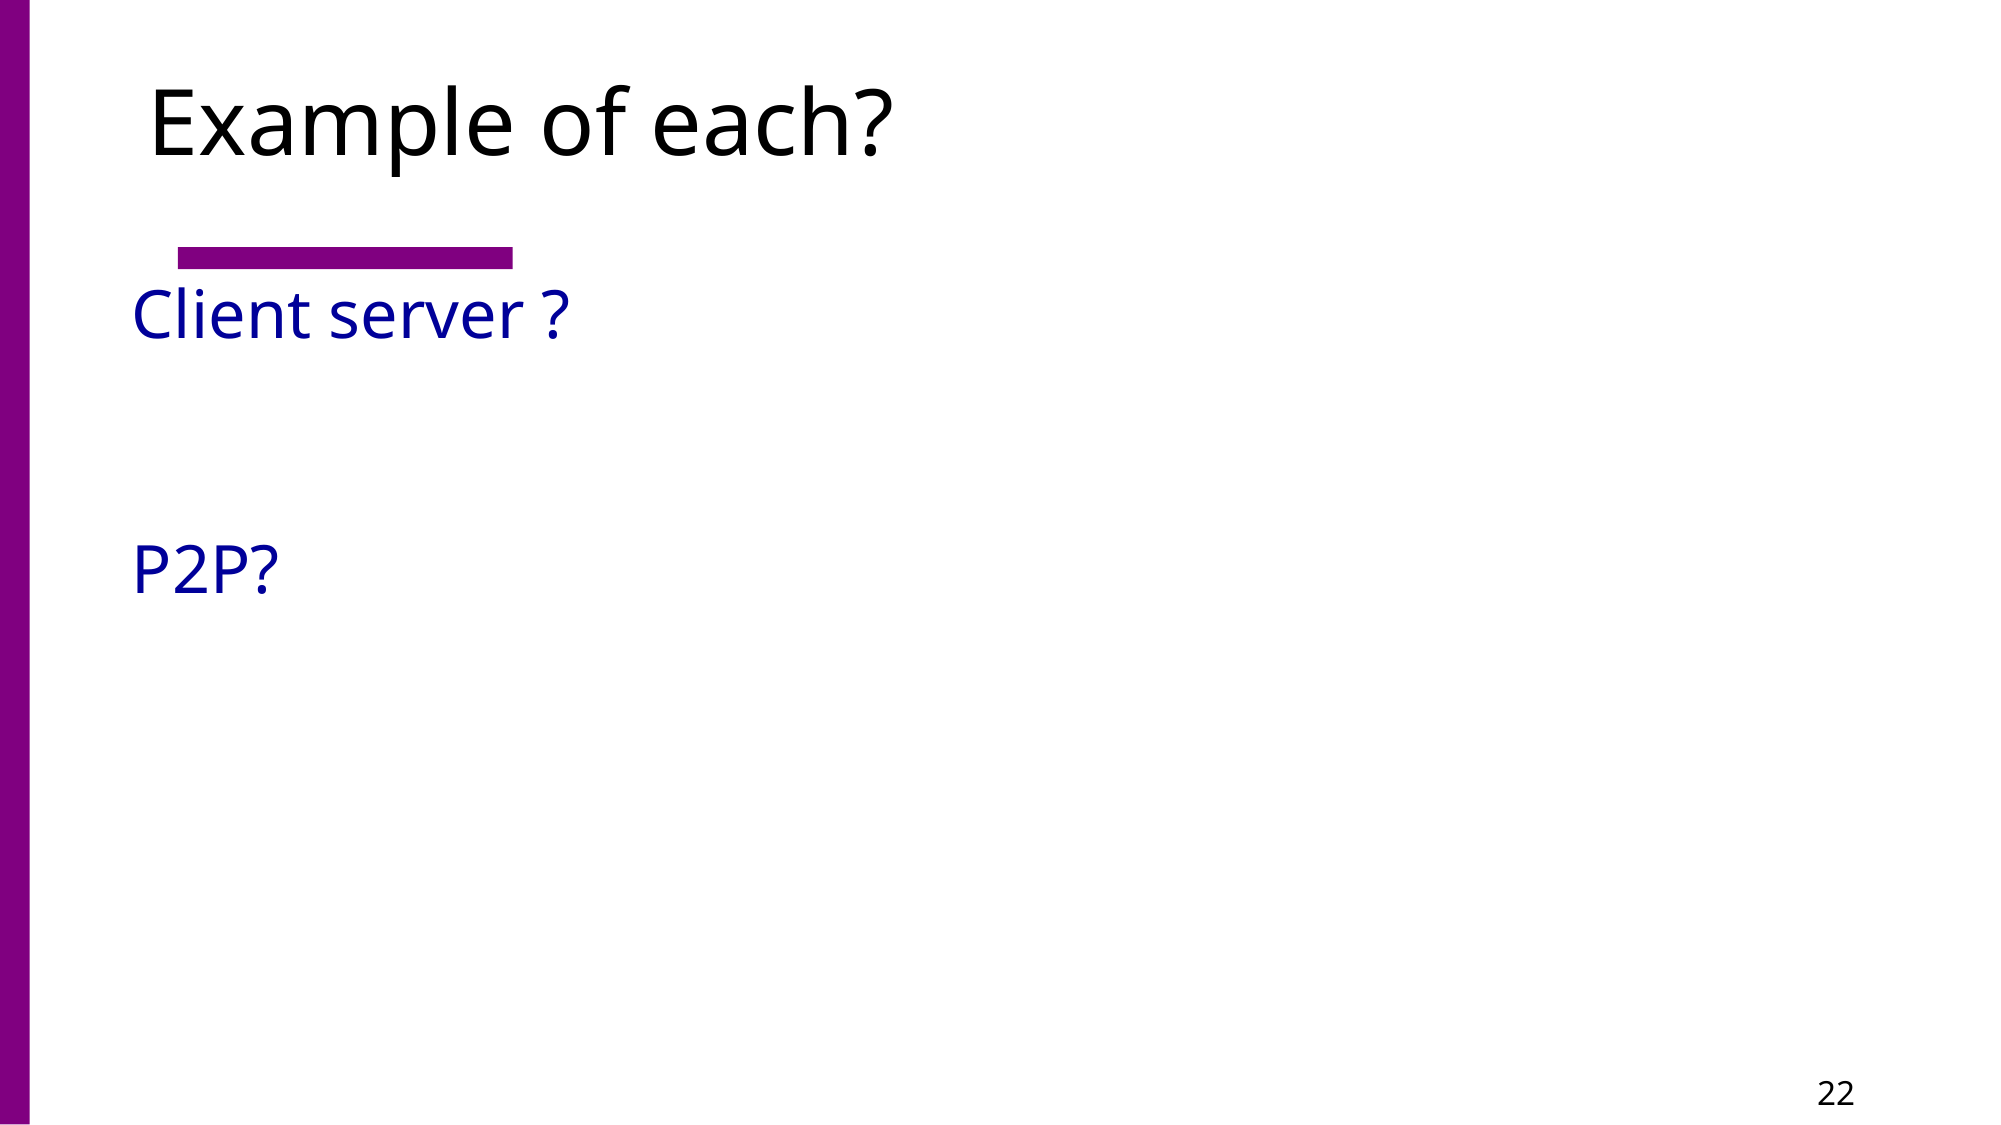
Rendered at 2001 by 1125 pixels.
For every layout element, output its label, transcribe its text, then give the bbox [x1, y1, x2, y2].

list Client server ? P2P? [116, 264, 1817, 1027]
title Example of each? [97, 34, 1798, 204]
